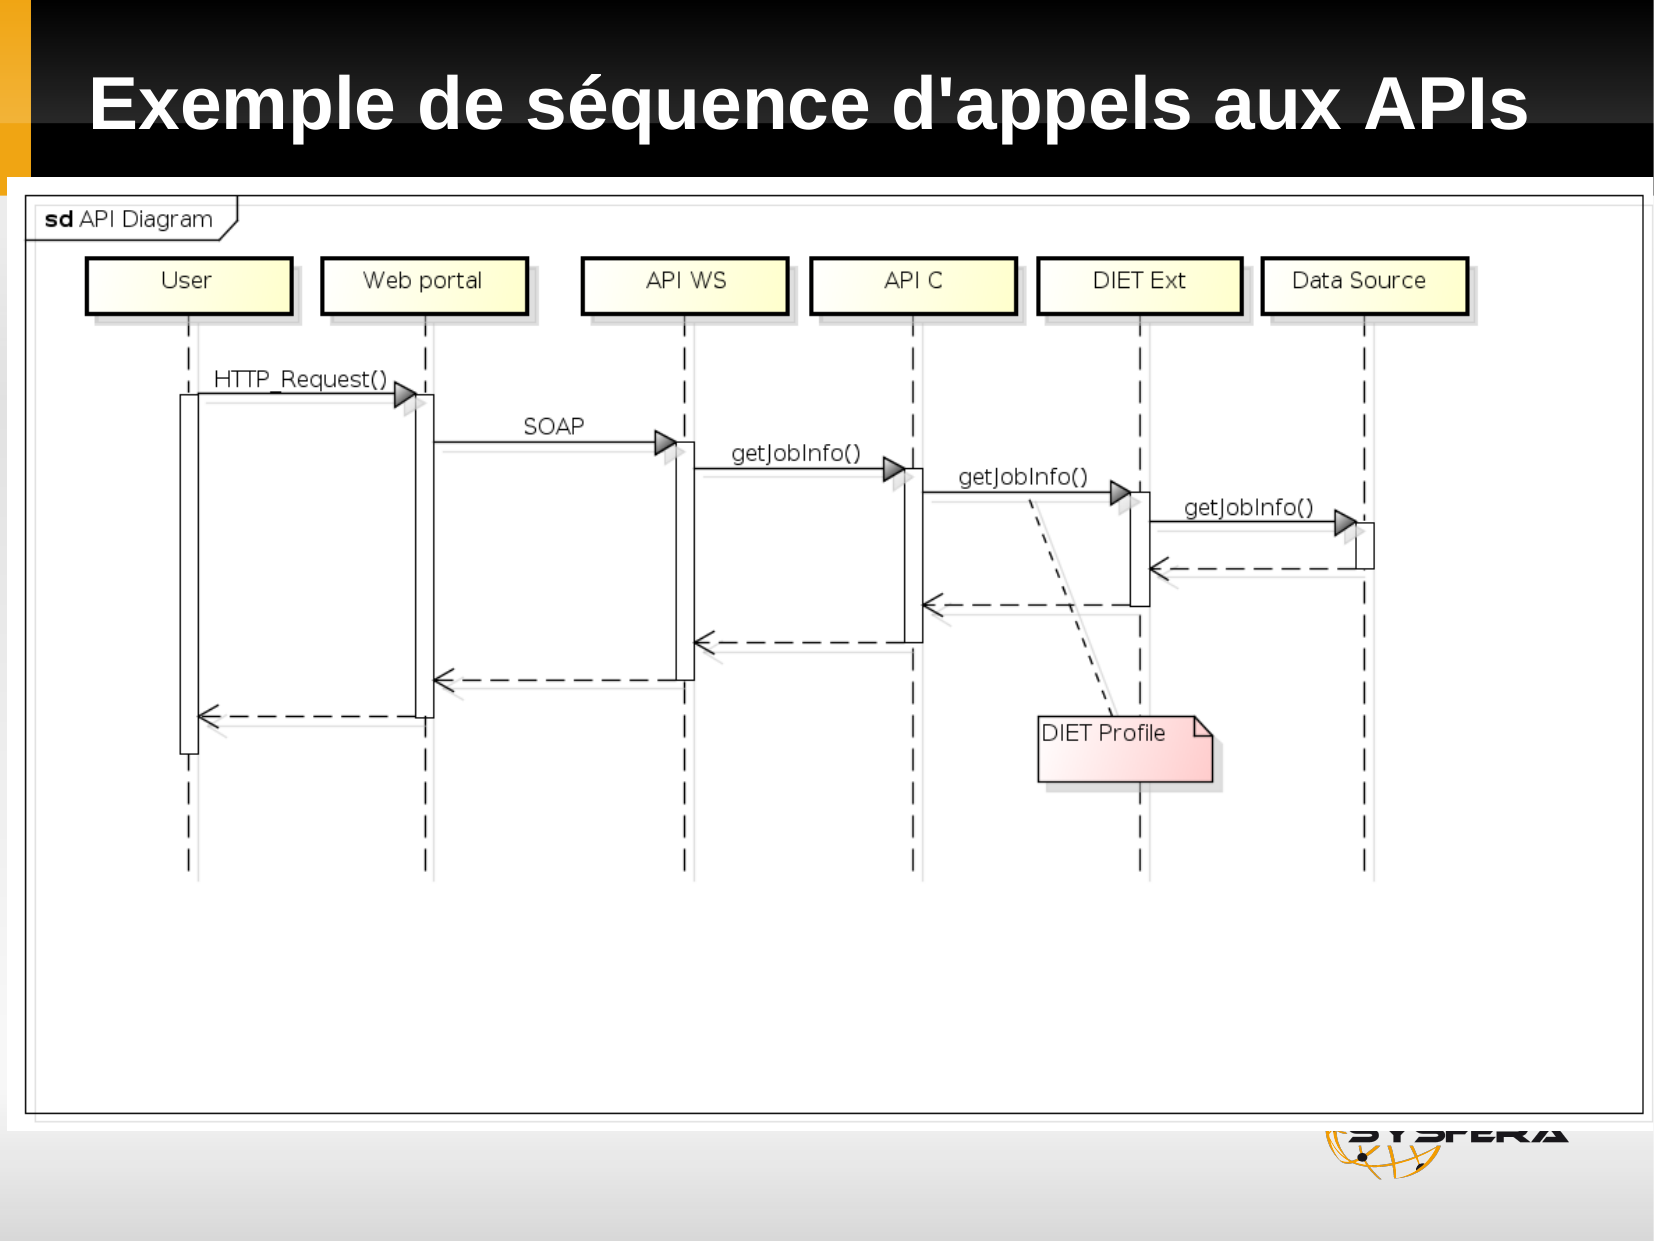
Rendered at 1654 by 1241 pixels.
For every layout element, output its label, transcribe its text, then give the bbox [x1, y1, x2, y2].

title Exemple de séquence d'appels aux APIs [88, 7, 1565, 177]
picture [0, 0, 1654, 1241]
